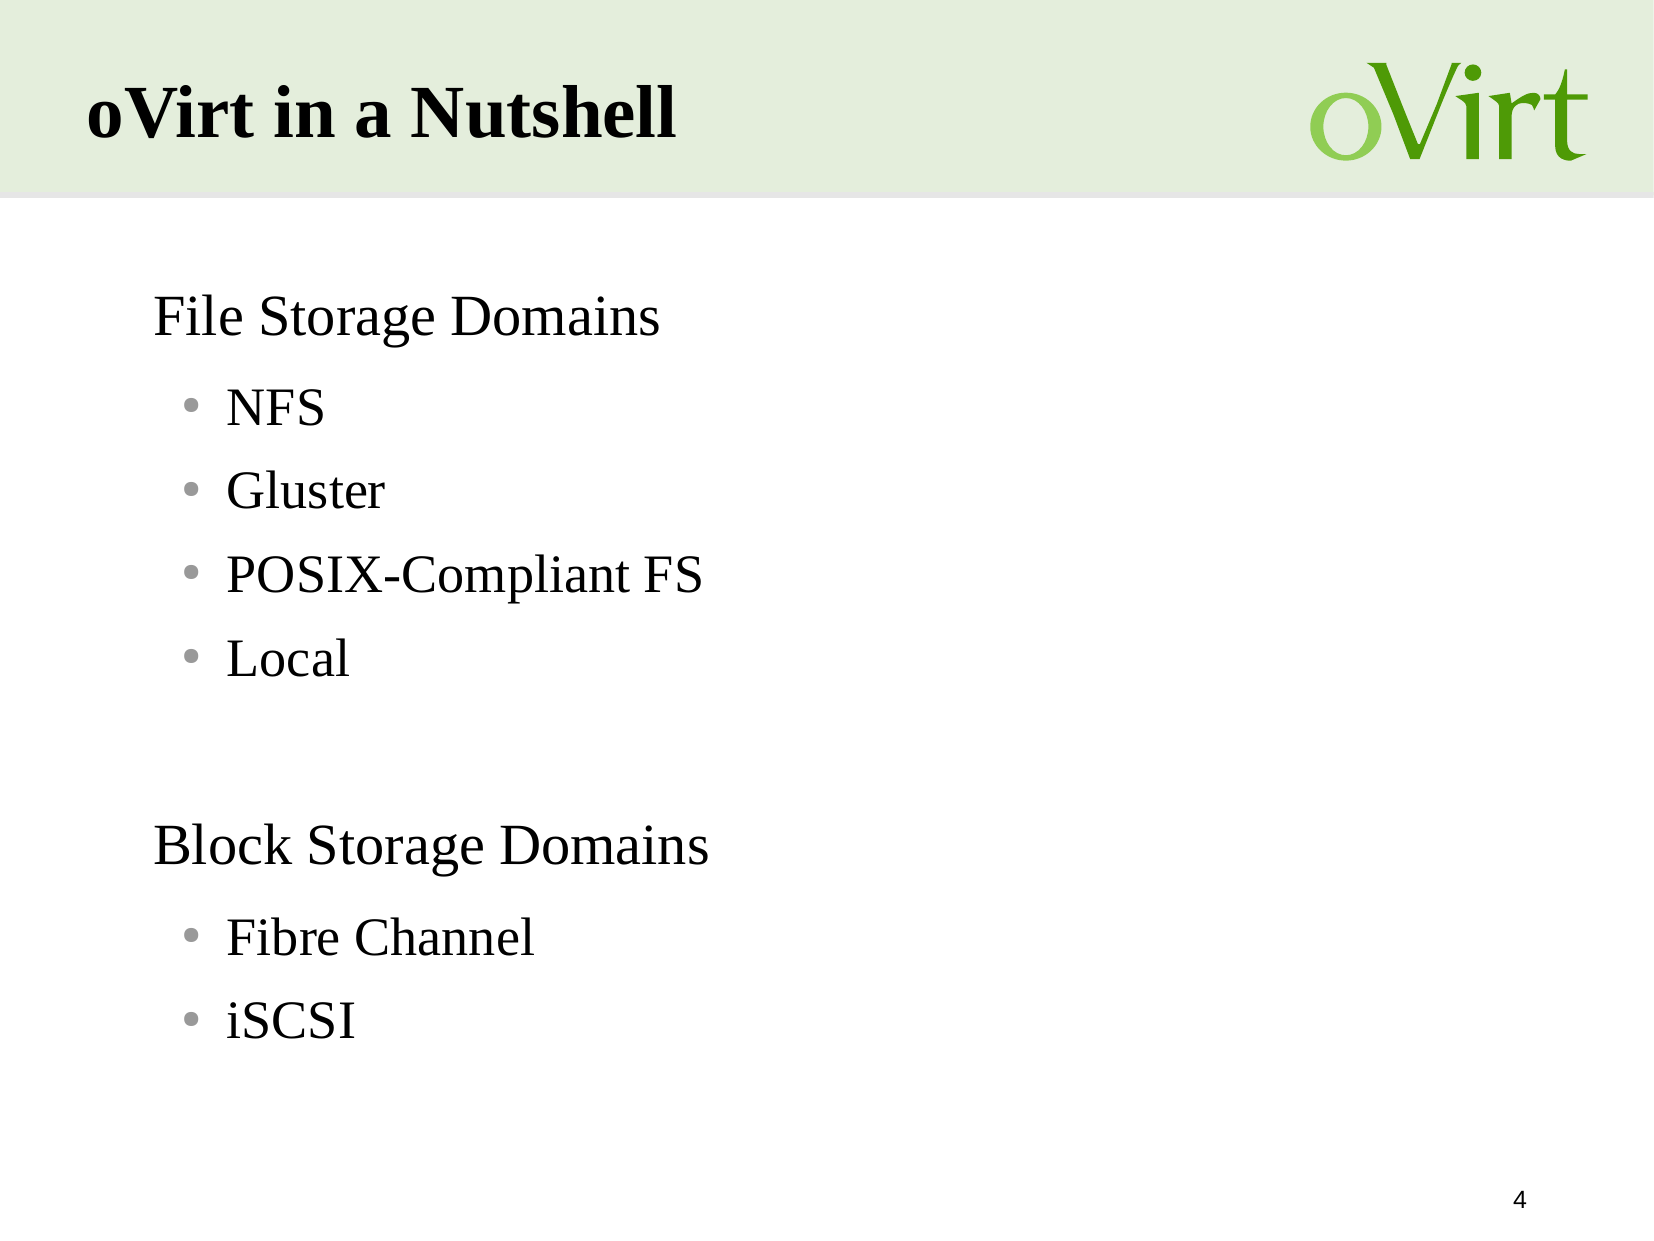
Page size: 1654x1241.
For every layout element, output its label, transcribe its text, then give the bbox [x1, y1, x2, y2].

title oVirt in a Nutshell [86, 36, 1307, 188]
list File Storage Domains NFS Gluster POSIX-Compliant FS Local Block Storage Domains Fibre Channel iSCSI [93, 283, 1582, 1051]
